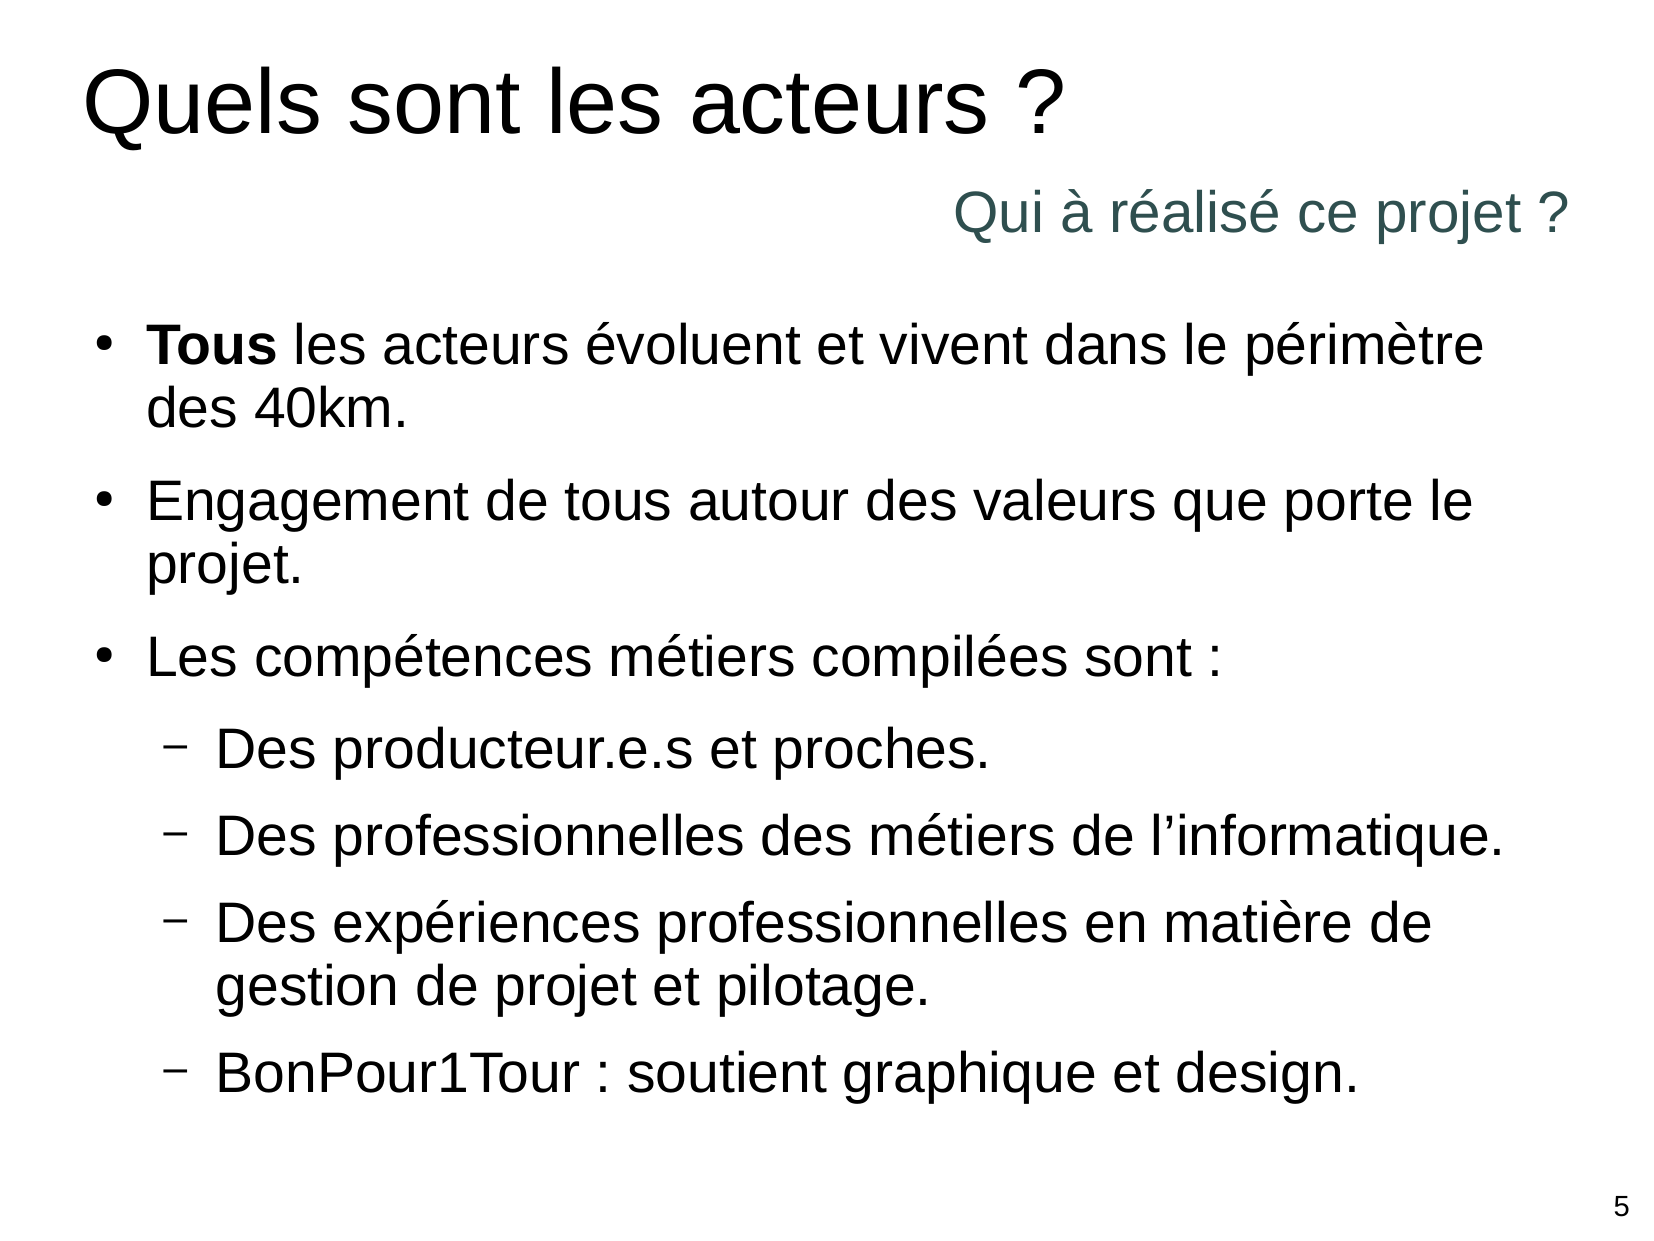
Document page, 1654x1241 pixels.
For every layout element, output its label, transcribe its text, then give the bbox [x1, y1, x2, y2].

title Qui à réalisé ce projet ? [82, 165, 1571, 260]
title Quels sont les acteurs ? [82, 49, 1571, 154]
list Tous les acteurs évoluent et vivent dans le périmètre des 40km. Engagement de tous autour des valeurs que porte le projet. Les compétences métiers compilées sont : Des producteur.e.s et proches. Des professionnelles des métiers de l’informatique. Des expériences professionnelles en matière de gestion de projet et pilotage. BonPour1Tour : soutient graphique et design. [76, 312, 1565, 1110]
